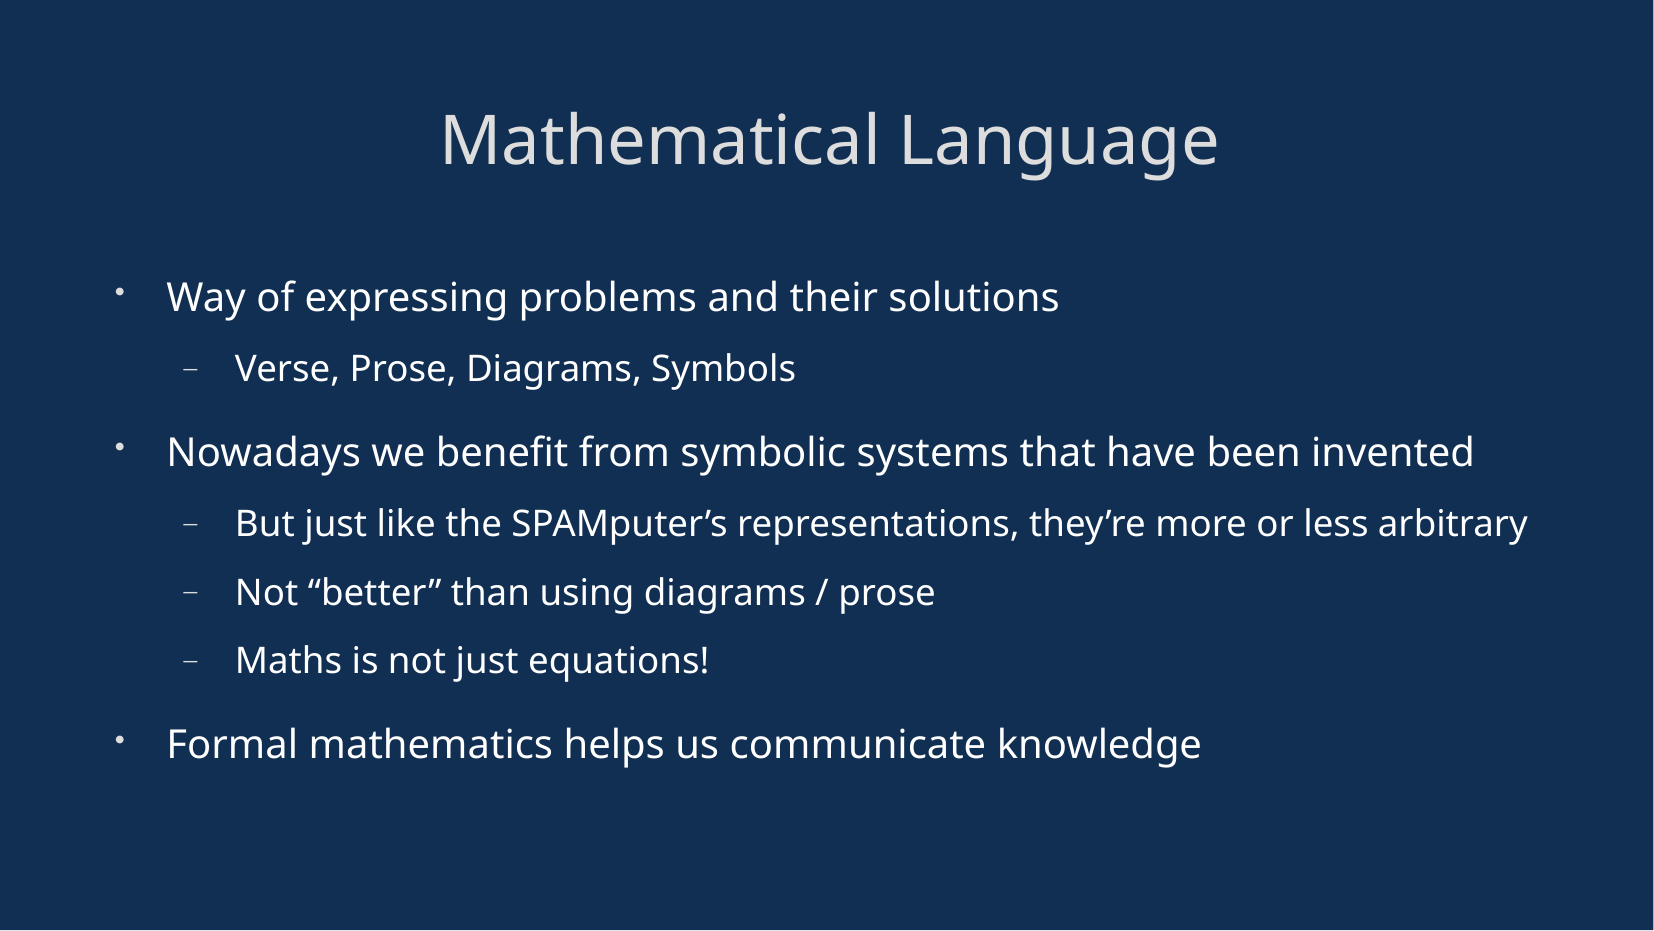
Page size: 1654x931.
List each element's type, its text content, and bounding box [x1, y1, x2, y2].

list Way of expressing problems and their solutions Verse, Prose, Diagrams, Symbols Nowadays we benefit from symbolic systems that have been invented But just like the SPAMputer’s representations, they’re more or less arbitrary Not “better” than using diagrams / prose Maths is not just equations! Formal mathematics helps us communicate knowledge [97, 268, 1563, 806]
title Mathematical Language [97, 56, 1563, 220]
